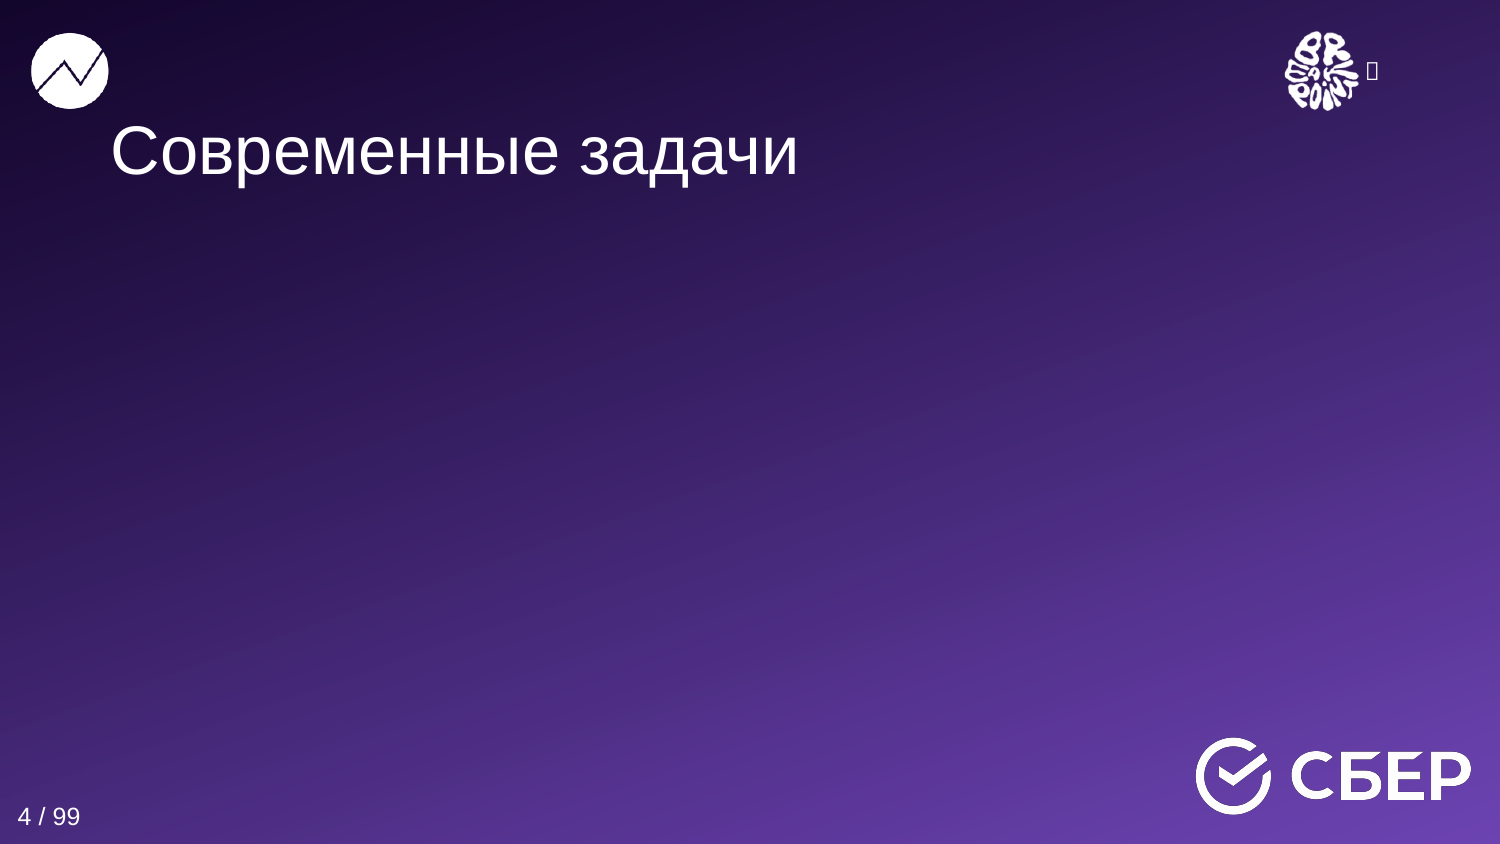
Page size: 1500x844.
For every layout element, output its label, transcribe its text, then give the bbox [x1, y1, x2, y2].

picture [0, 0, 1500, 844]
text_box 🐙 [1364, 36, 1489, 107]
text_box <number> / 99 [2, 795, 632, 839]
title Современные задачи [103, 100, 1397, 205]
